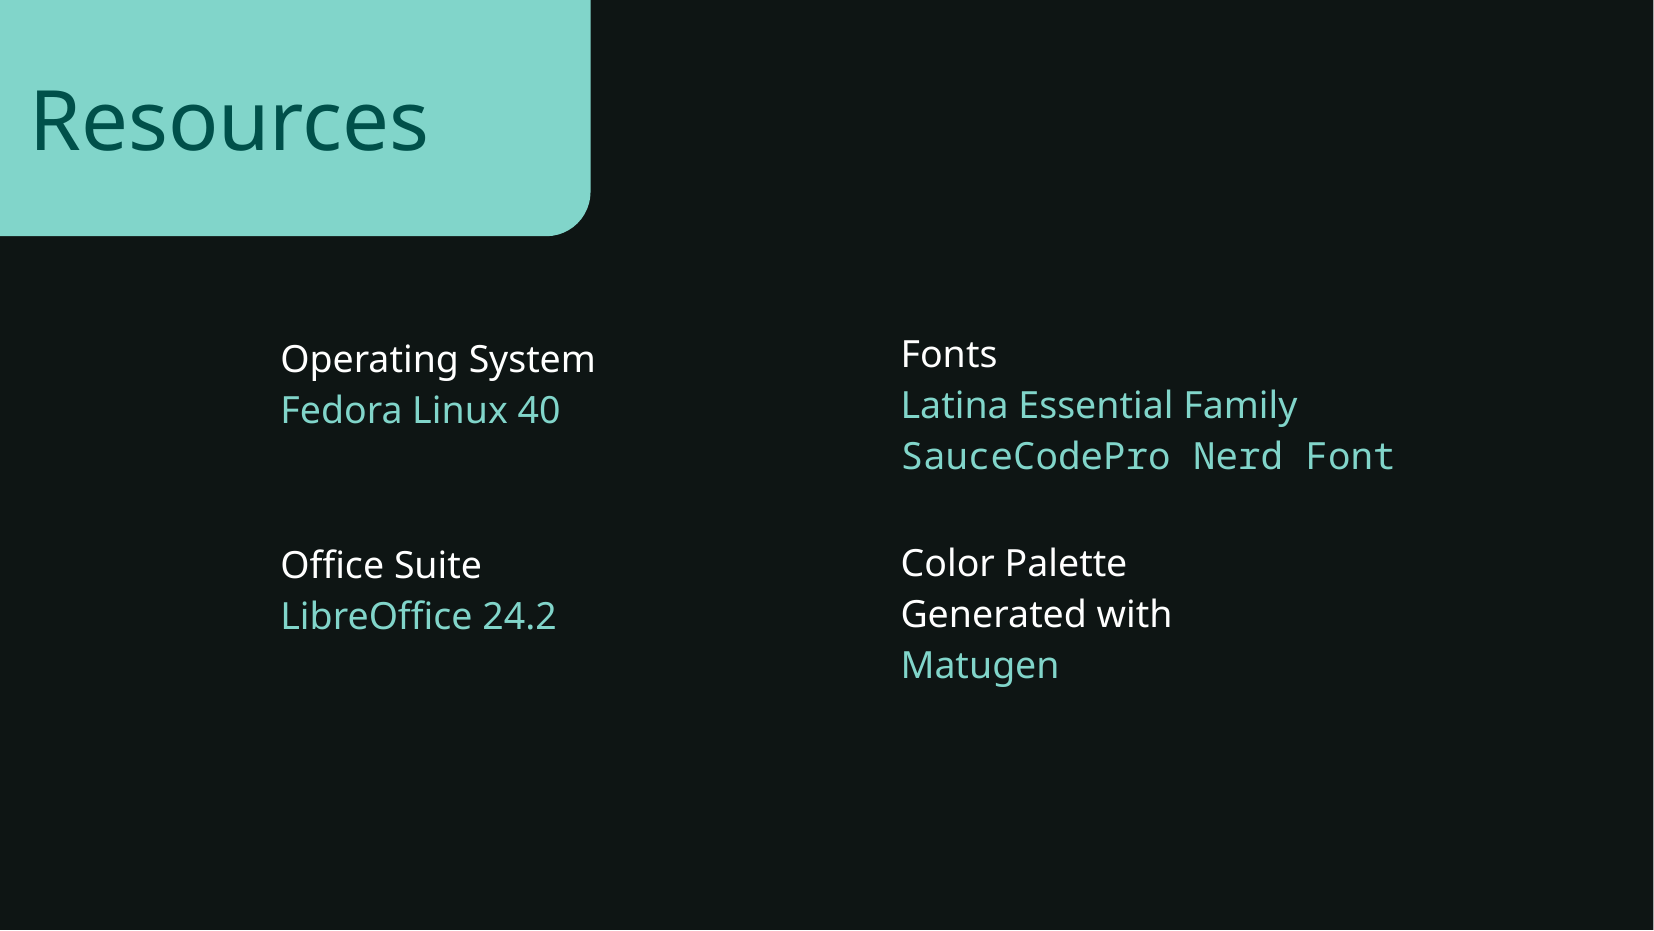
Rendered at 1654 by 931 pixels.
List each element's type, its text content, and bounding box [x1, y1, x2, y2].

text_box Office Suite LibreOffice 24.2 [265, 531, 621, 650]
text_box [0, 0, 591, 237]
text_box Color Palette Generated with Matugen [885, 529, 1329, 680]
title Resources [29, 29, 532, 207]
text_box Operating System Fedora Linux 40 [265, 324, 650, 475]
text_box Fonts Latina Essential Family SauceCodePro Nerd Font [885, 320, 1447, 473]
